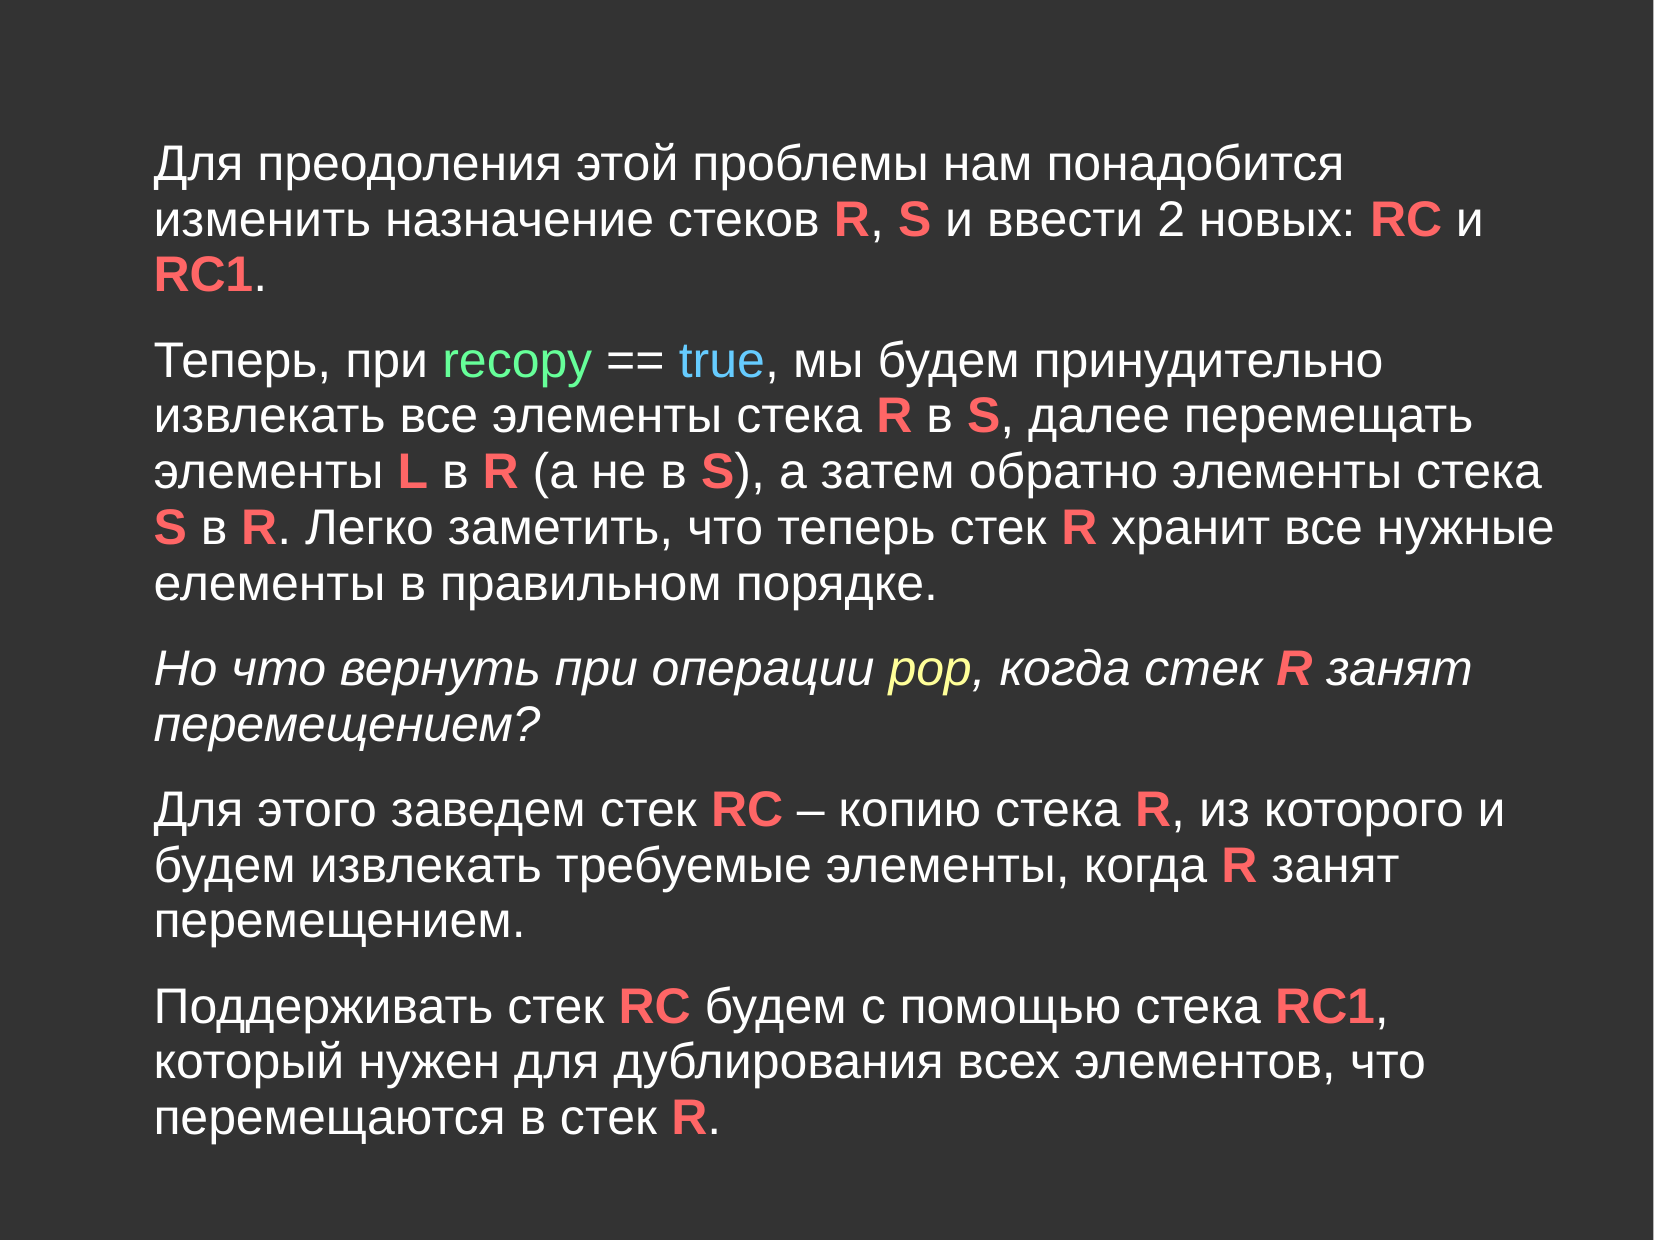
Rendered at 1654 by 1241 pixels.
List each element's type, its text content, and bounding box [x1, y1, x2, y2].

list Для преодоления этой проблемы нам понадобится изменить назначение стеков R, S и ввести 2 новых: RC и RC1. Теперь, при recopy == true, мы будем принудительно извлекать все элементы стека R в S, далее перемещать элементы L в R (а не в S), а затем обратно элементы стека S в R. Легко заметить, что теперь стек R хранит все нужные елементы в правильном порядке. Но что вернуть при операции pop, когда стек R занят перемещением? Для этого заведем стек RC – копию стека R, из которого и будем извлекать требуемые элементы, когда R занят перемещением. Поддерживать стек RC будем с помощью стека RC1, который нужен для дублирования всех элементов, что перемещаются в стек R. [82, 135, 1571, 1201]
